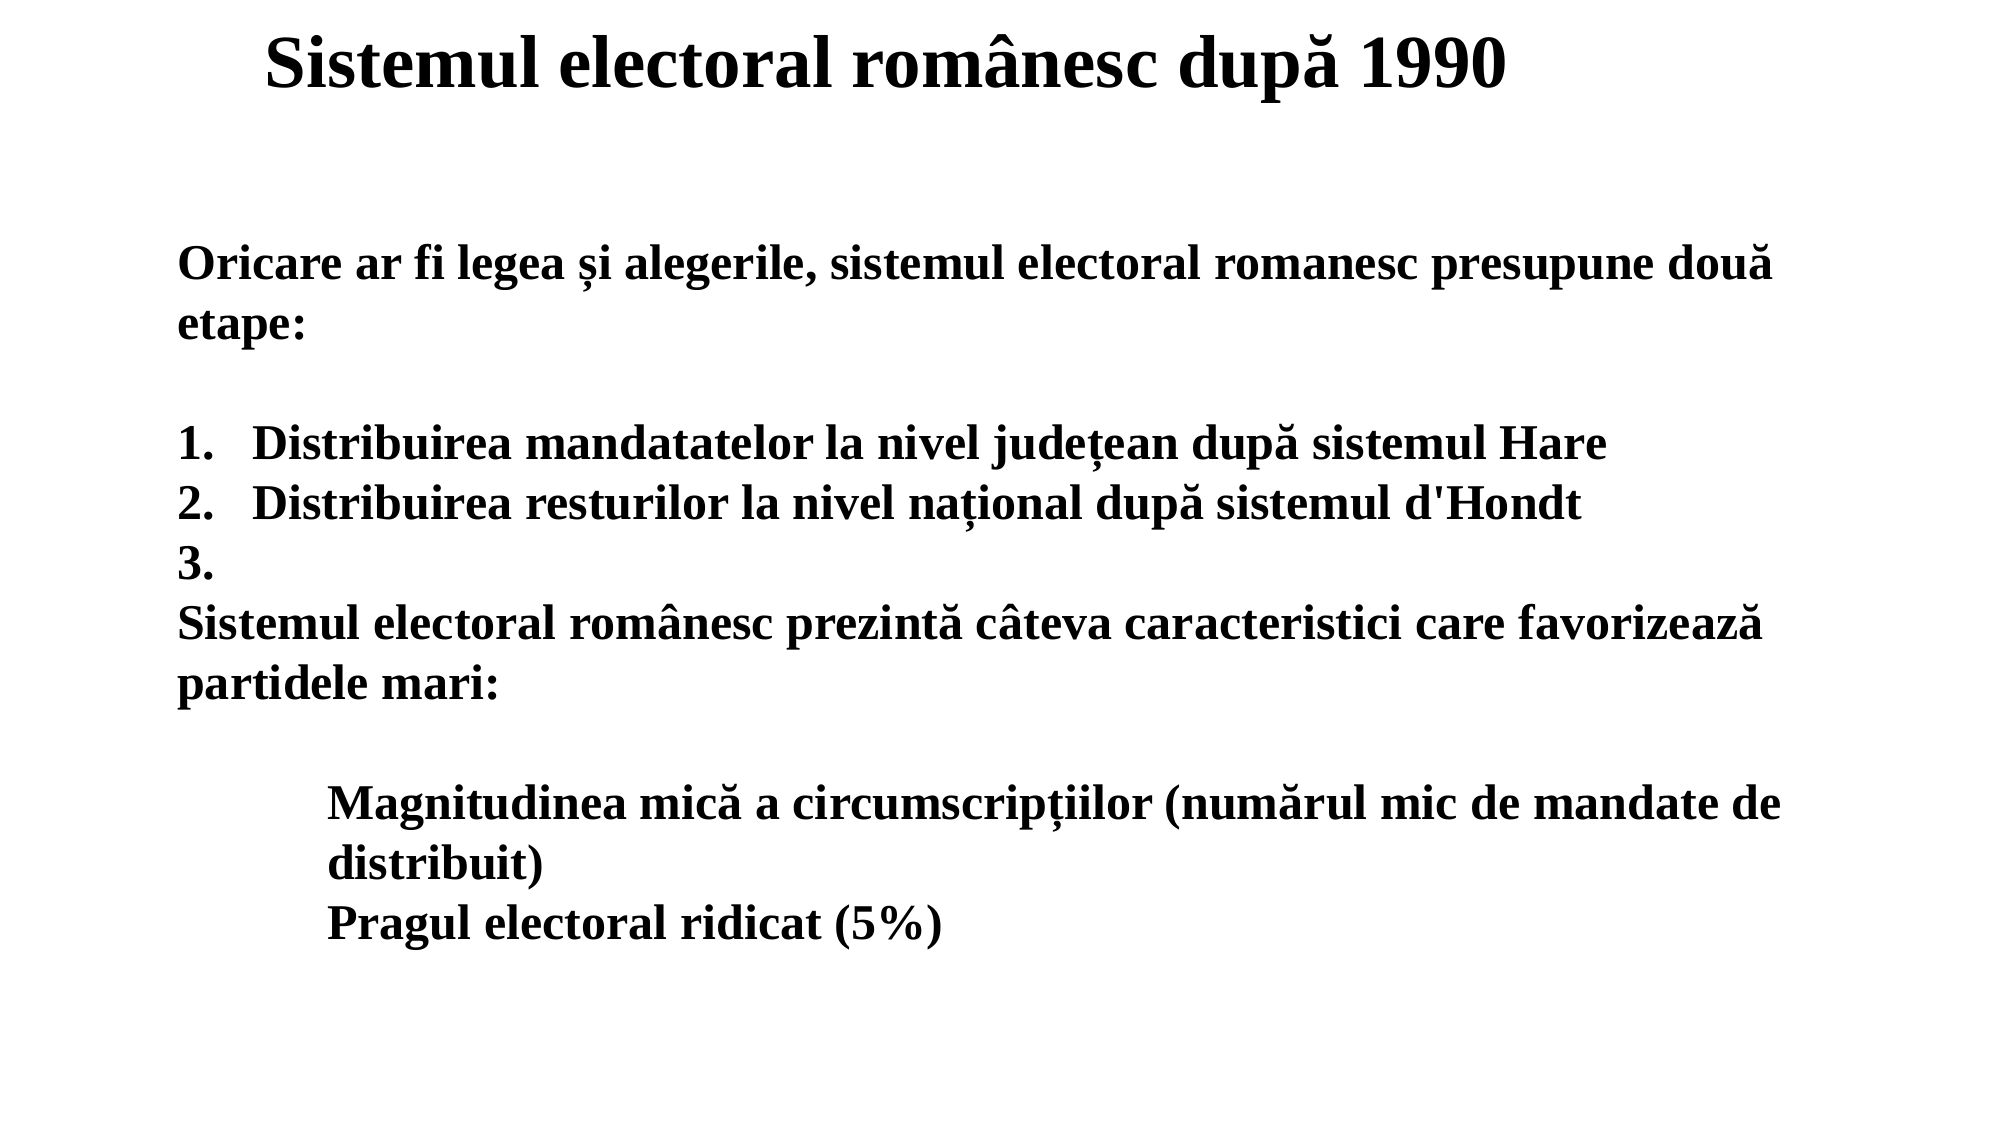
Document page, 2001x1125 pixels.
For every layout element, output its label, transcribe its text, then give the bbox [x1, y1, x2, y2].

text_box Oricare ar fi legea și alegerile, sistemul electoral romanesc presupune două etape: Distribuirea mandatatelor la nivel județean după sistemul Hare Distribuirea resturilor la nivel național după sistemul d'Hondt Sistemul electoral românesc prezintă câteva caracteristici care favorizează partidele mari: Magnitudinea mică a circumscripțiilor (numărul mic de mandate de distribuit) Pragul electoral ridicat (5%) [162, 221, 1806, 964]
title Sistemul electoral românesc după 1990 [249, 0, 1750, 126]
